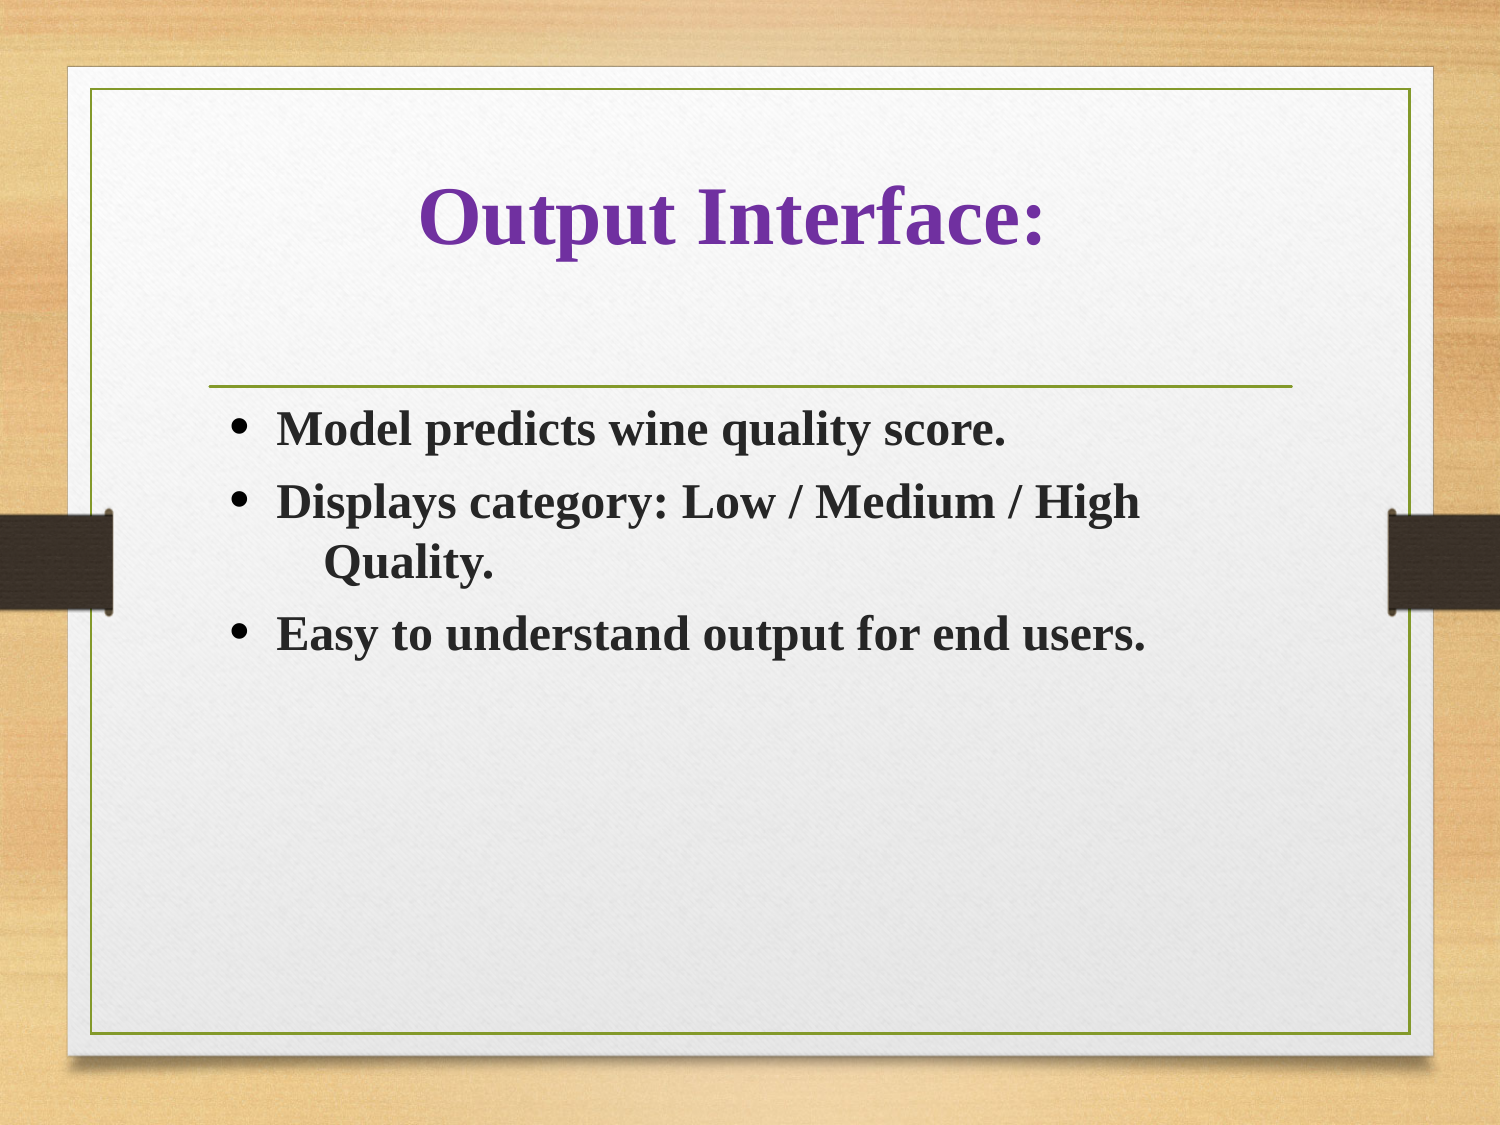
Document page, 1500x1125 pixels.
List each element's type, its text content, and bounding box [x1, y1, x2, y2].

list Model predicts wine quality score. Displays category: Low / Medium / High Quality. Easy to understand output for end users. [214, 388, 1288, 974]
picture [0, 0, 1500, 1125]
title Output Interface: [157, 150, 1309, 272]
